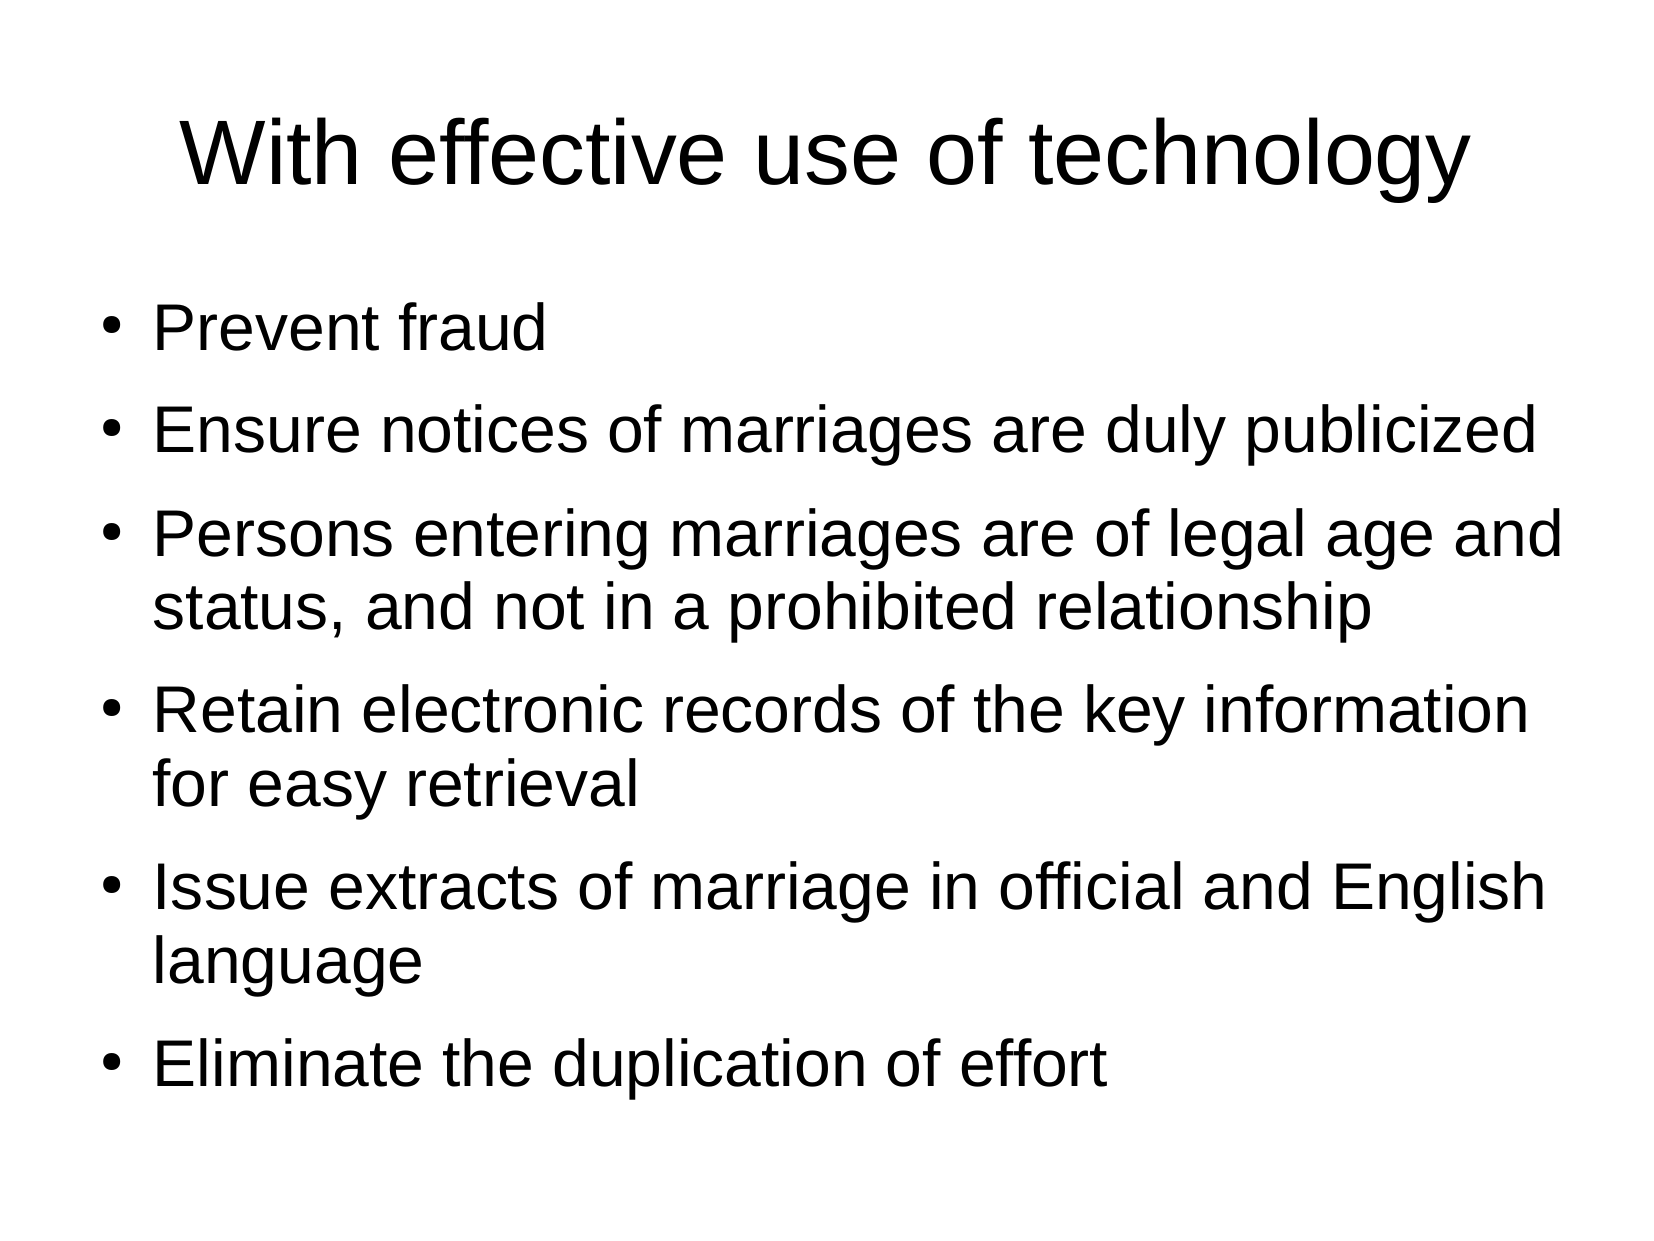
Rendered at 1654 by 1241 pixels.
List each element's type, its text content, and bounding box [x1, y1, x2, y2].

title With effective use of technology [82, 56, 1571, 250]
list Prevent fraud Ensure notices of marriages are duly publicized Persons entering marriages are of legal age and status, and not in a prohibited relationship Retain electronic records of the key information for easy retrieval Issue extracts of marriage in official and English language Eliminate the duplication of effort [82, 290, 1571, 1109]
